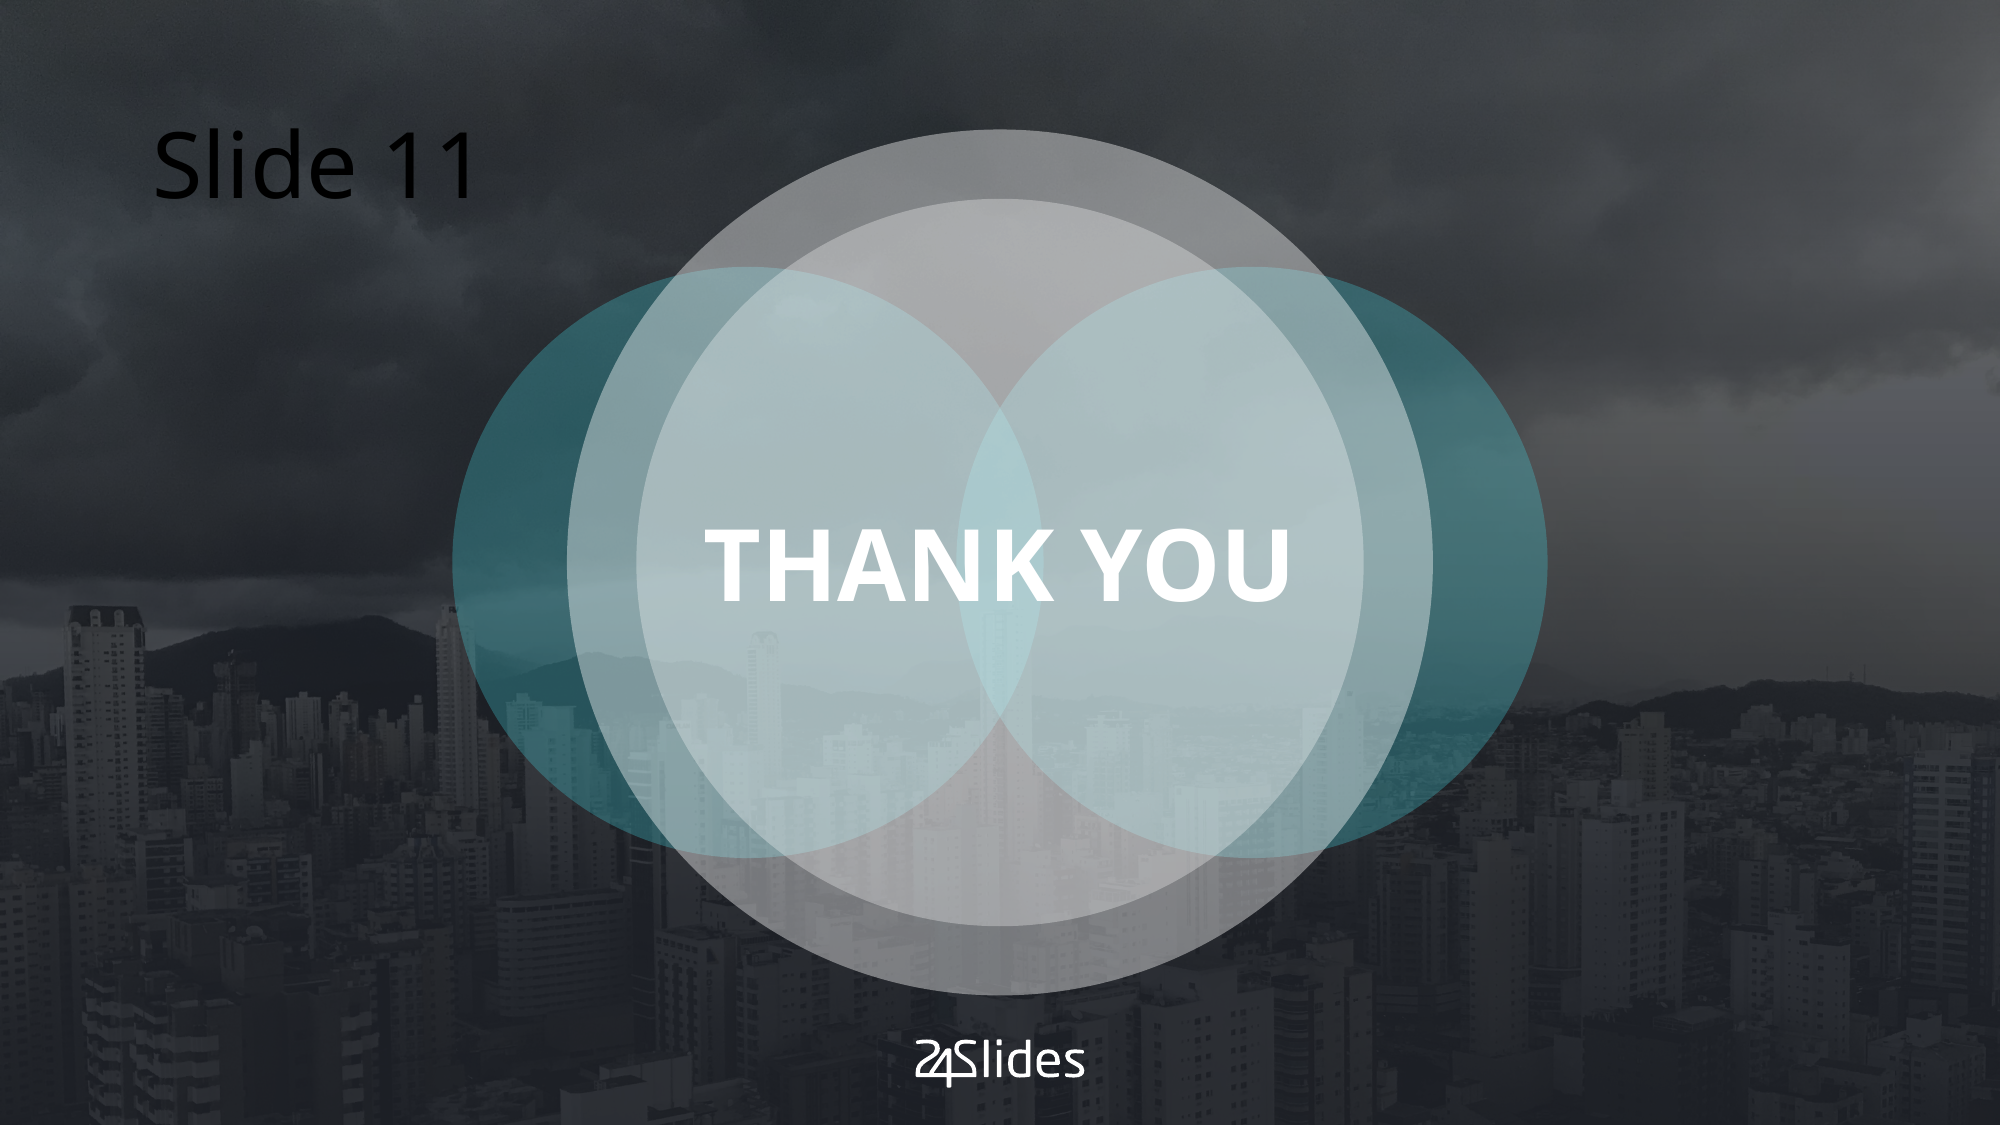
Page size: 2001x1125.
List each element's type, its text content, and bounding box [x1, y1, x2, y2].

title Slide 11 [137, 59, 1863, 278]
text_box THANK YOU [703, 501, 1297, 622]
text_box [0, 0, 2000, 1125]
picture [915, 1039, 1085, 1088]
